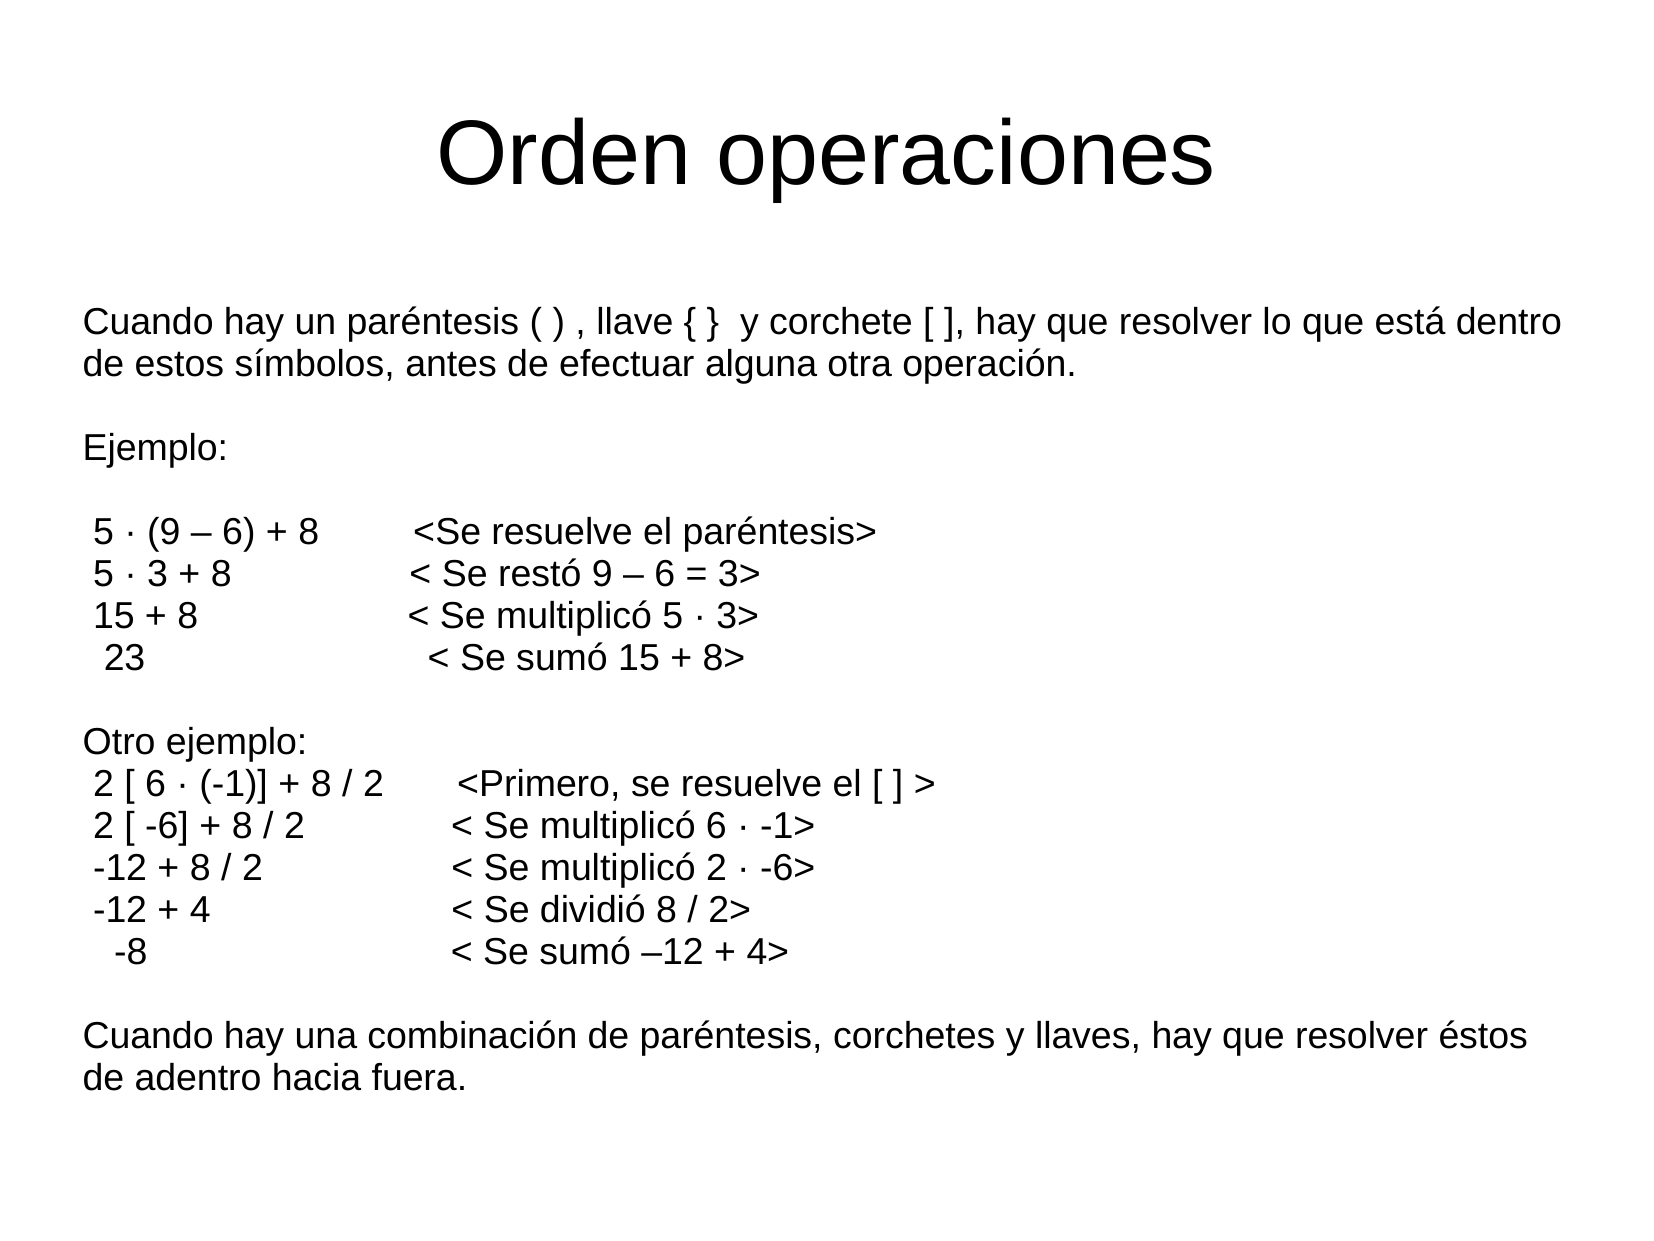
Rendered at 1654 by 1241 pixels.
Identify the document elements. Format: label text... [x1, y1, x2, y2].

subtitle Cuando hay un paréntesis ( ) , llave { } y corchete [ ], hay que resolver lo que está dentro de estos símbolos, antes de efectuar alguna otra operación. Ejemplo: 5 · (9 – 6) + 8 <Se resuelve el paréntesis> 5 · 3 + 8 < Se restó 9 – 6 = 3> 15 + 8 < Se multiplicó 5 · 3> 23 < Se sumó 15 + 8> Otro ejemplo: 2 [ 6 · (-1)] + 8 / 2 <Primero, se resuelve el [ ] > 2 [ -6] + 8 / 2 < Se multiplicó 6 · -1> -12 + 8 / 2 < Se multiplicó 2 · -6> -12 + 4 < Se dividió 8 / 2> -8 < Se sumó –12 + 4> Cuando hay una combinación de paréntesis, corchetes y llaves, hay que resolver éstos de adentro hacia fuera. [82, 290, 1571, 1109]
title Orden operaciones [82, 49, 1571, 257]
